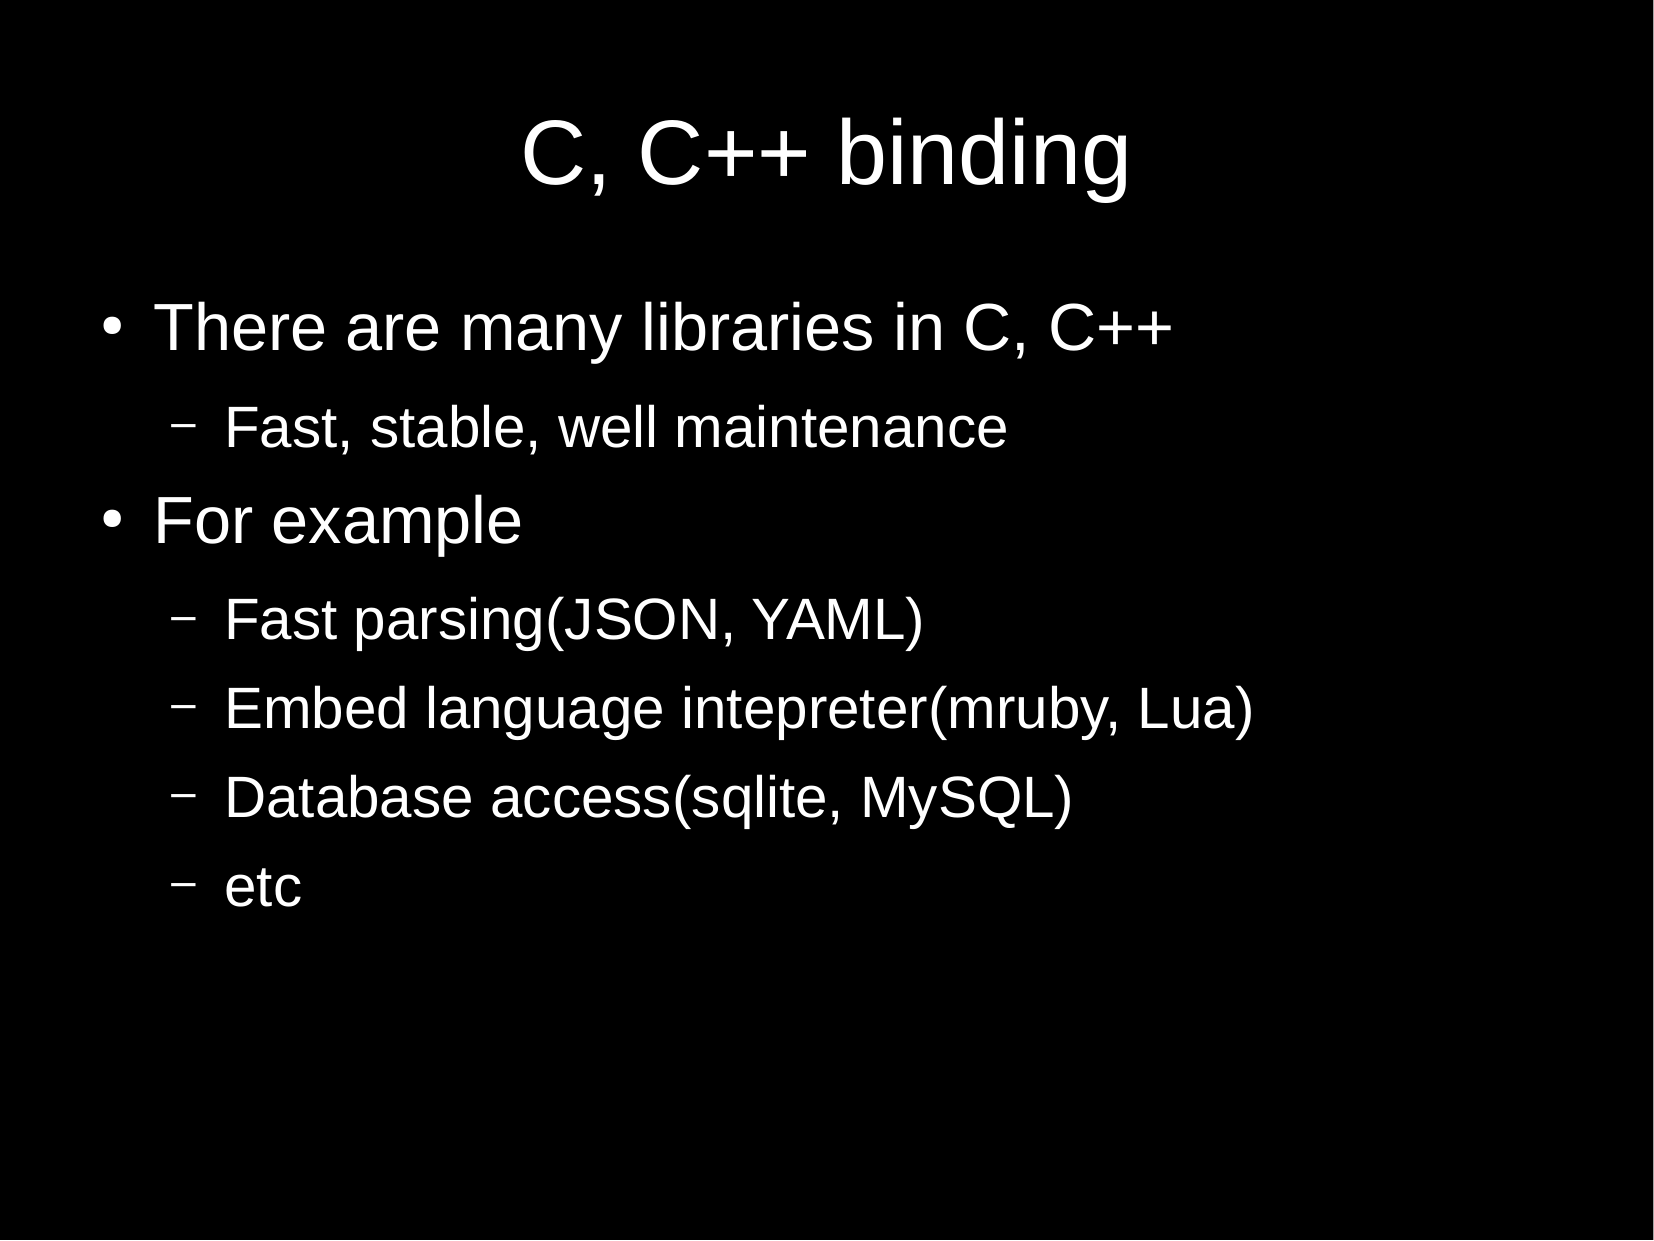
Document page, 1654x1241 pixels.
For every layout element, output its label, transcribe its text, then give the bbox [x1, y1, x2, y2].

list There are many libraries in C, C++ Fast, stable, well maintenance For example Fast parsing(JSON, YAML) Embed language intepreter(mruby, Lua) Database access(sqlite, MySQL) etc [82, 290, 1571, 1010]
title C, C++ binding [82, 49, 1571, 257]
